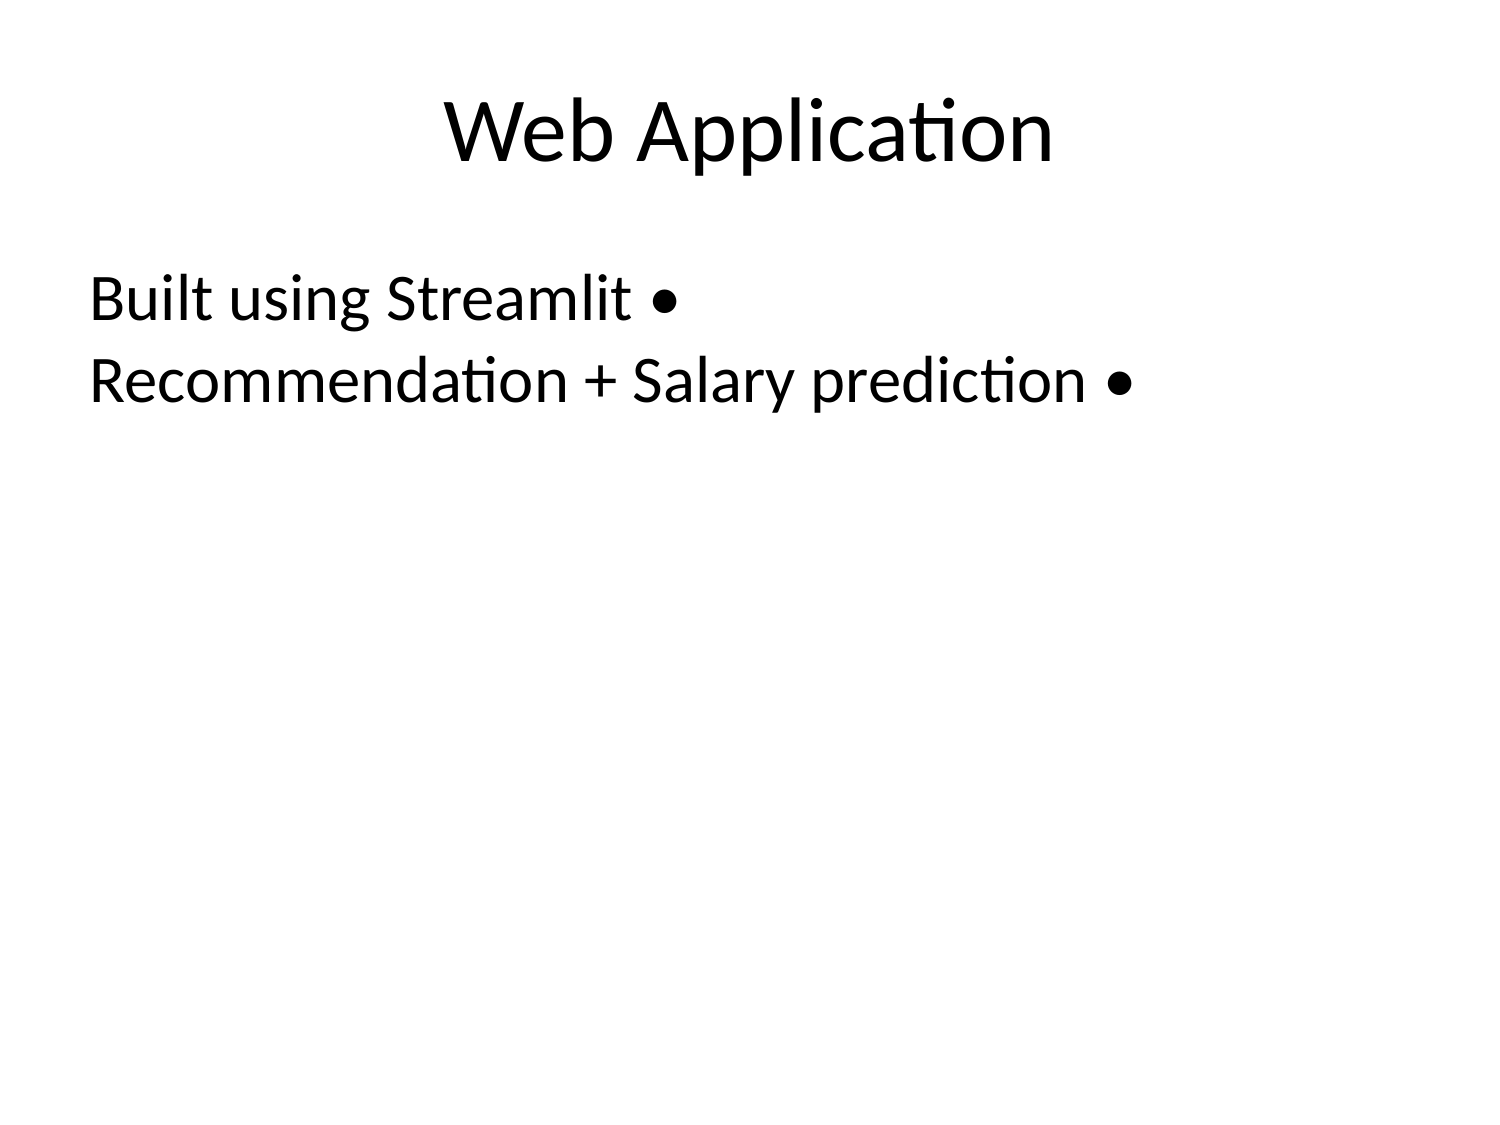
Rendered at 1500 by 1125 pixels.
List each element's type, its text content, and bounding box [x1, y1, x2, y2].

text_box • Built using Streamlit • Recommendation + Salary prediction [75, 262, 1426, 1005]
text_box Web Application [75, 45, 1426, 233]
